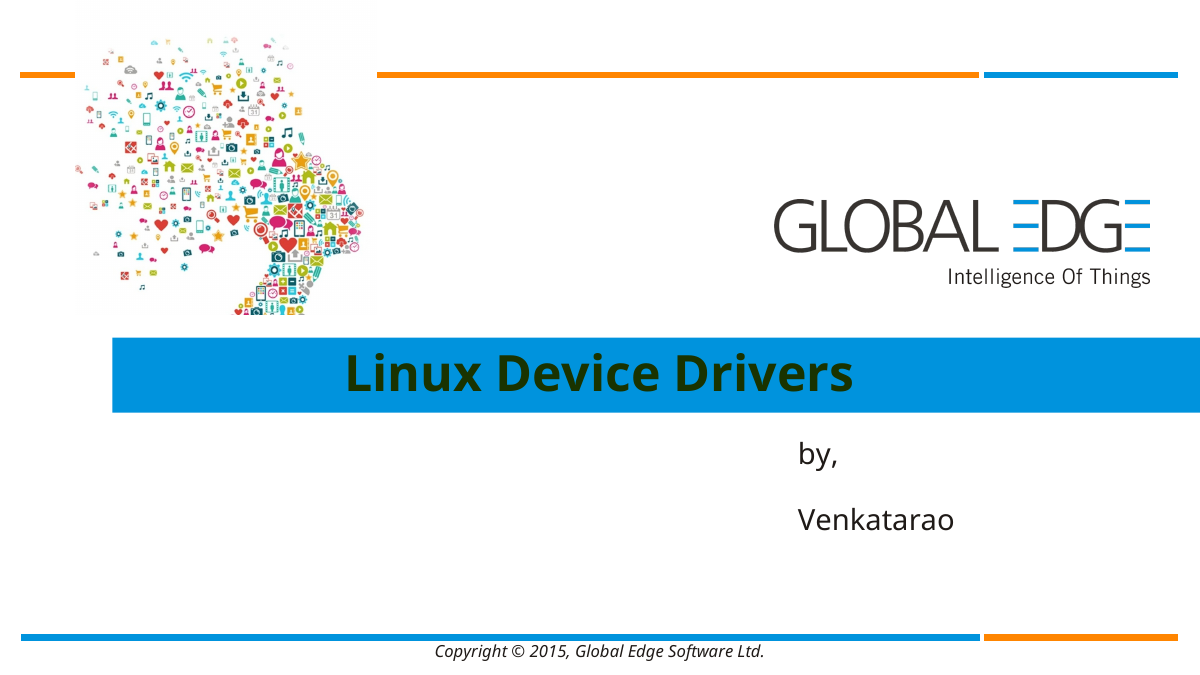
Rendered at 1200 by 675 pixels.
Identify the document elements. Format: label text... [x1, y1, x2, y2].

picture [774, 199, 1150, 288]
picture [75, 0, 377, 315]
text_box Linux Device Drivers [112, 337, 1200, 413]
text_box by, Venkatarao [543, 424, 1153, 544]
